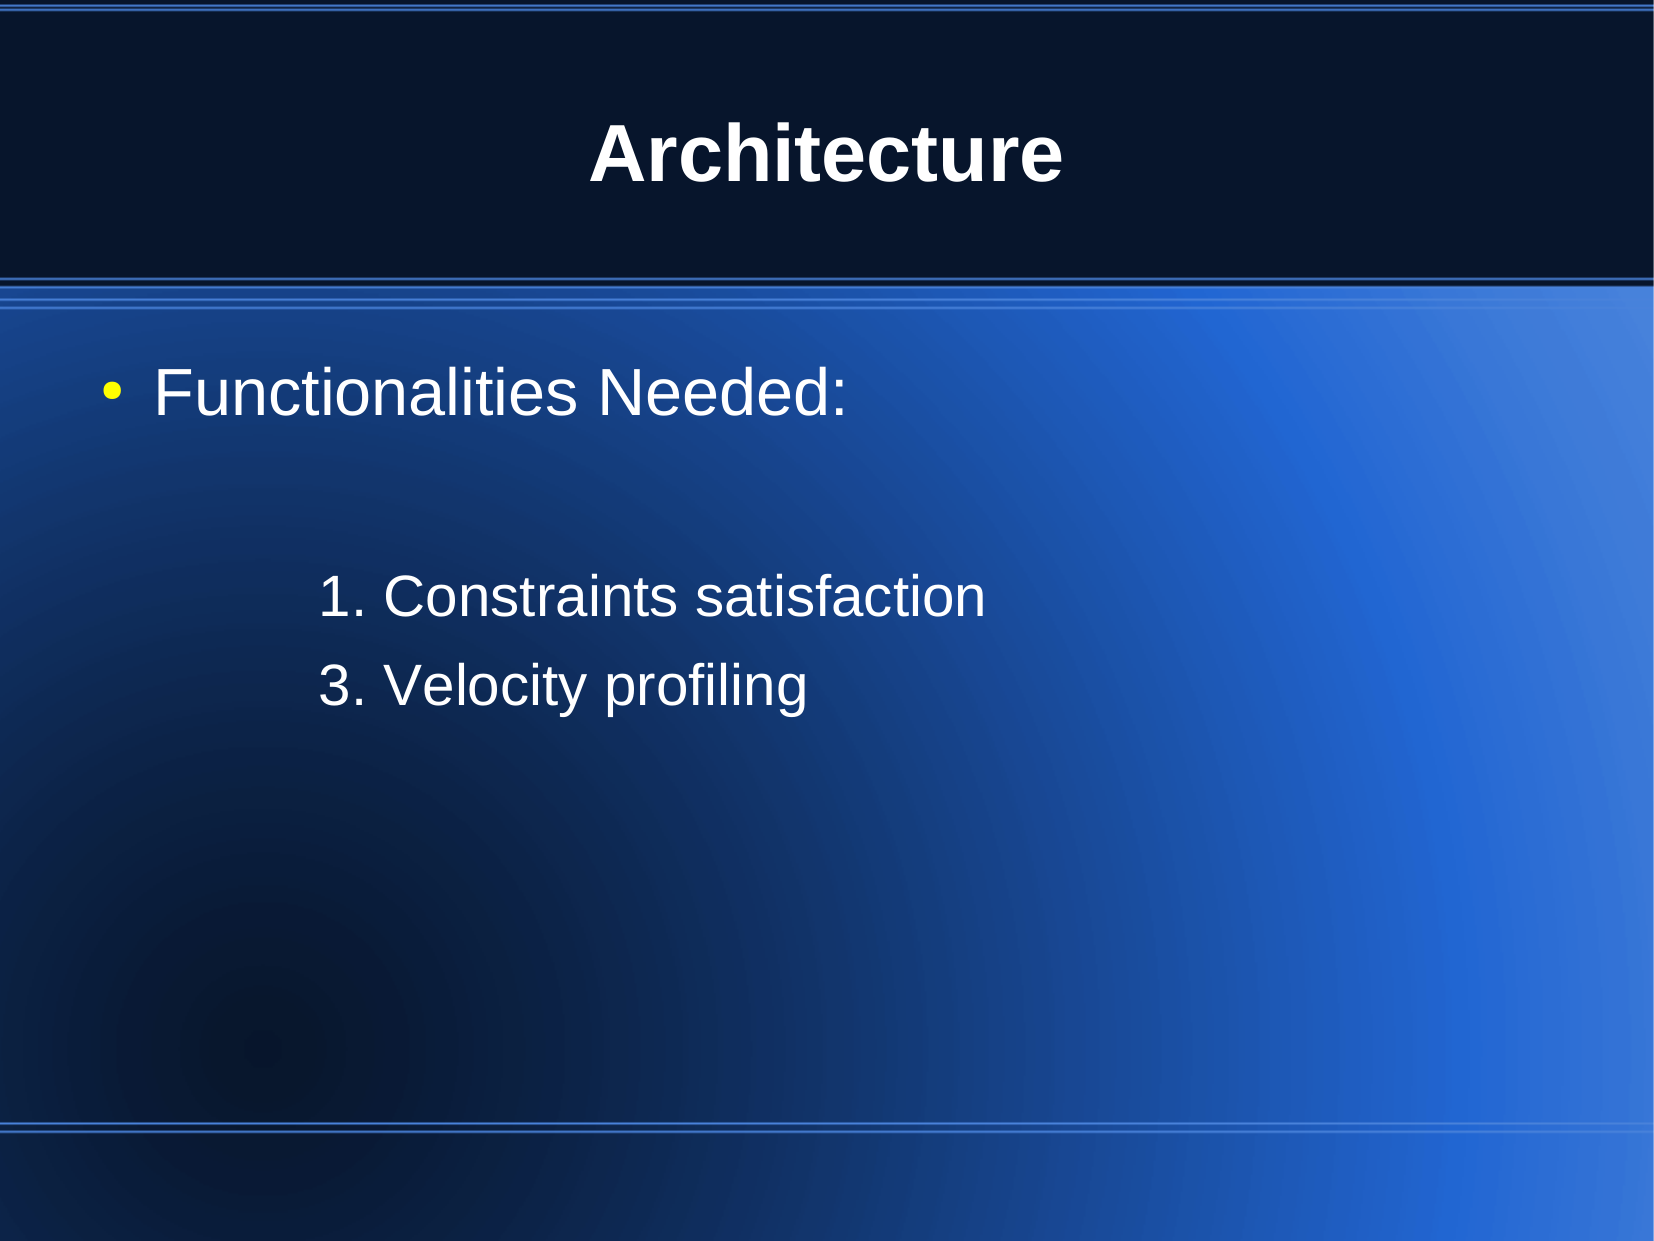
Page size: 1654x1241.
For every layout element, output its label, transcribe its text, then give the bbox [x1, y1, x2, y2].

picture [0, 0, 1654, 1241]
list Functionalities Needed: 1. Constraints satisfaction 3. Velocity profiling [82, 355, 1571, 1075]
title Architecture [82, 49, 1571, 257]
